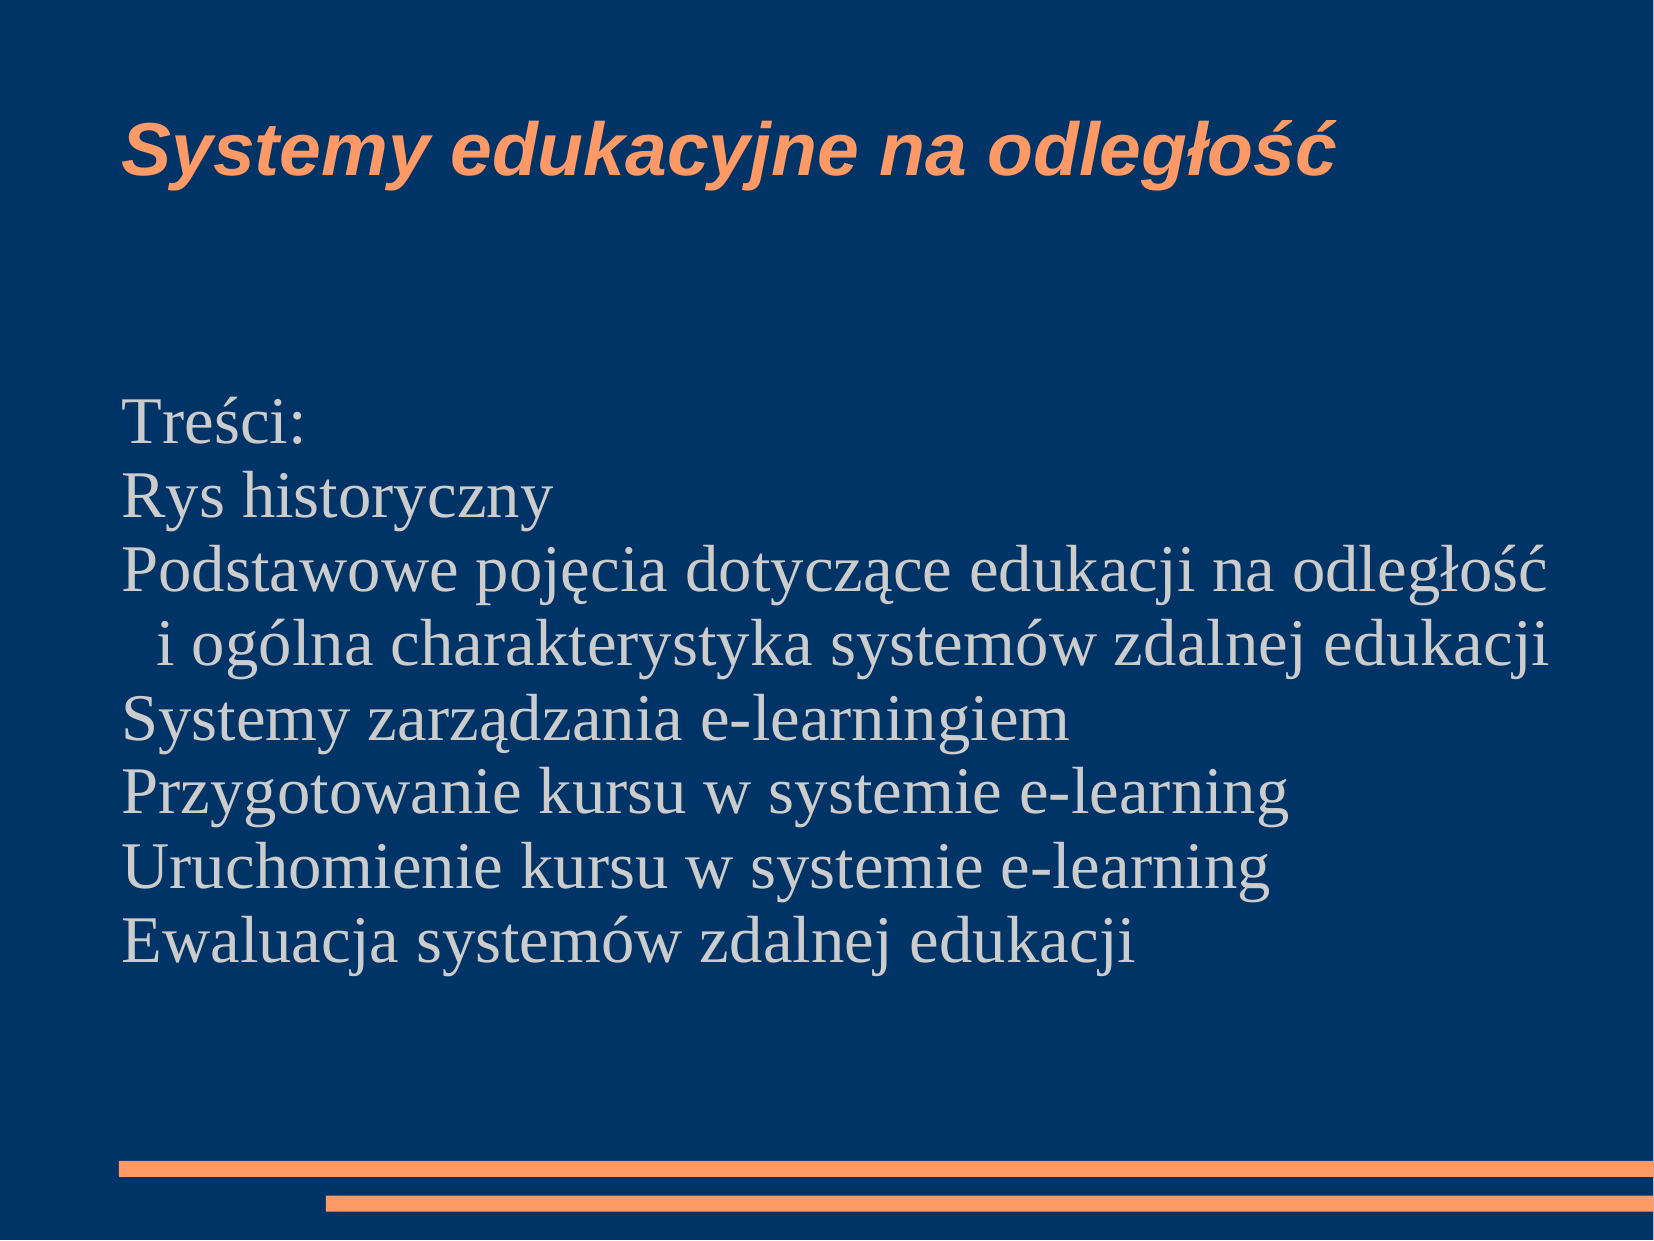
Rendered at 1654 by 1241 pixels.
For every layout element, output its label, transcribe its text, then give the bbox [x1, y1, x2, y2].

title Systemy edukacyjne na odległość [121, 46, 1534, 236]
subtitle Treści: Rys historyczny Podstawowe pojęcia dotyczące edukacji na odległość i ogólna charakterystyka systemów zdalnej edukacji Systemy zarządzania e-learningiem Przygotowanie kursu w systemie e-learning Uruchomienie kursu w systemie e-learning Ewaluacja systemów zdalnej edukacji [121, 236, 1561, 1125]
